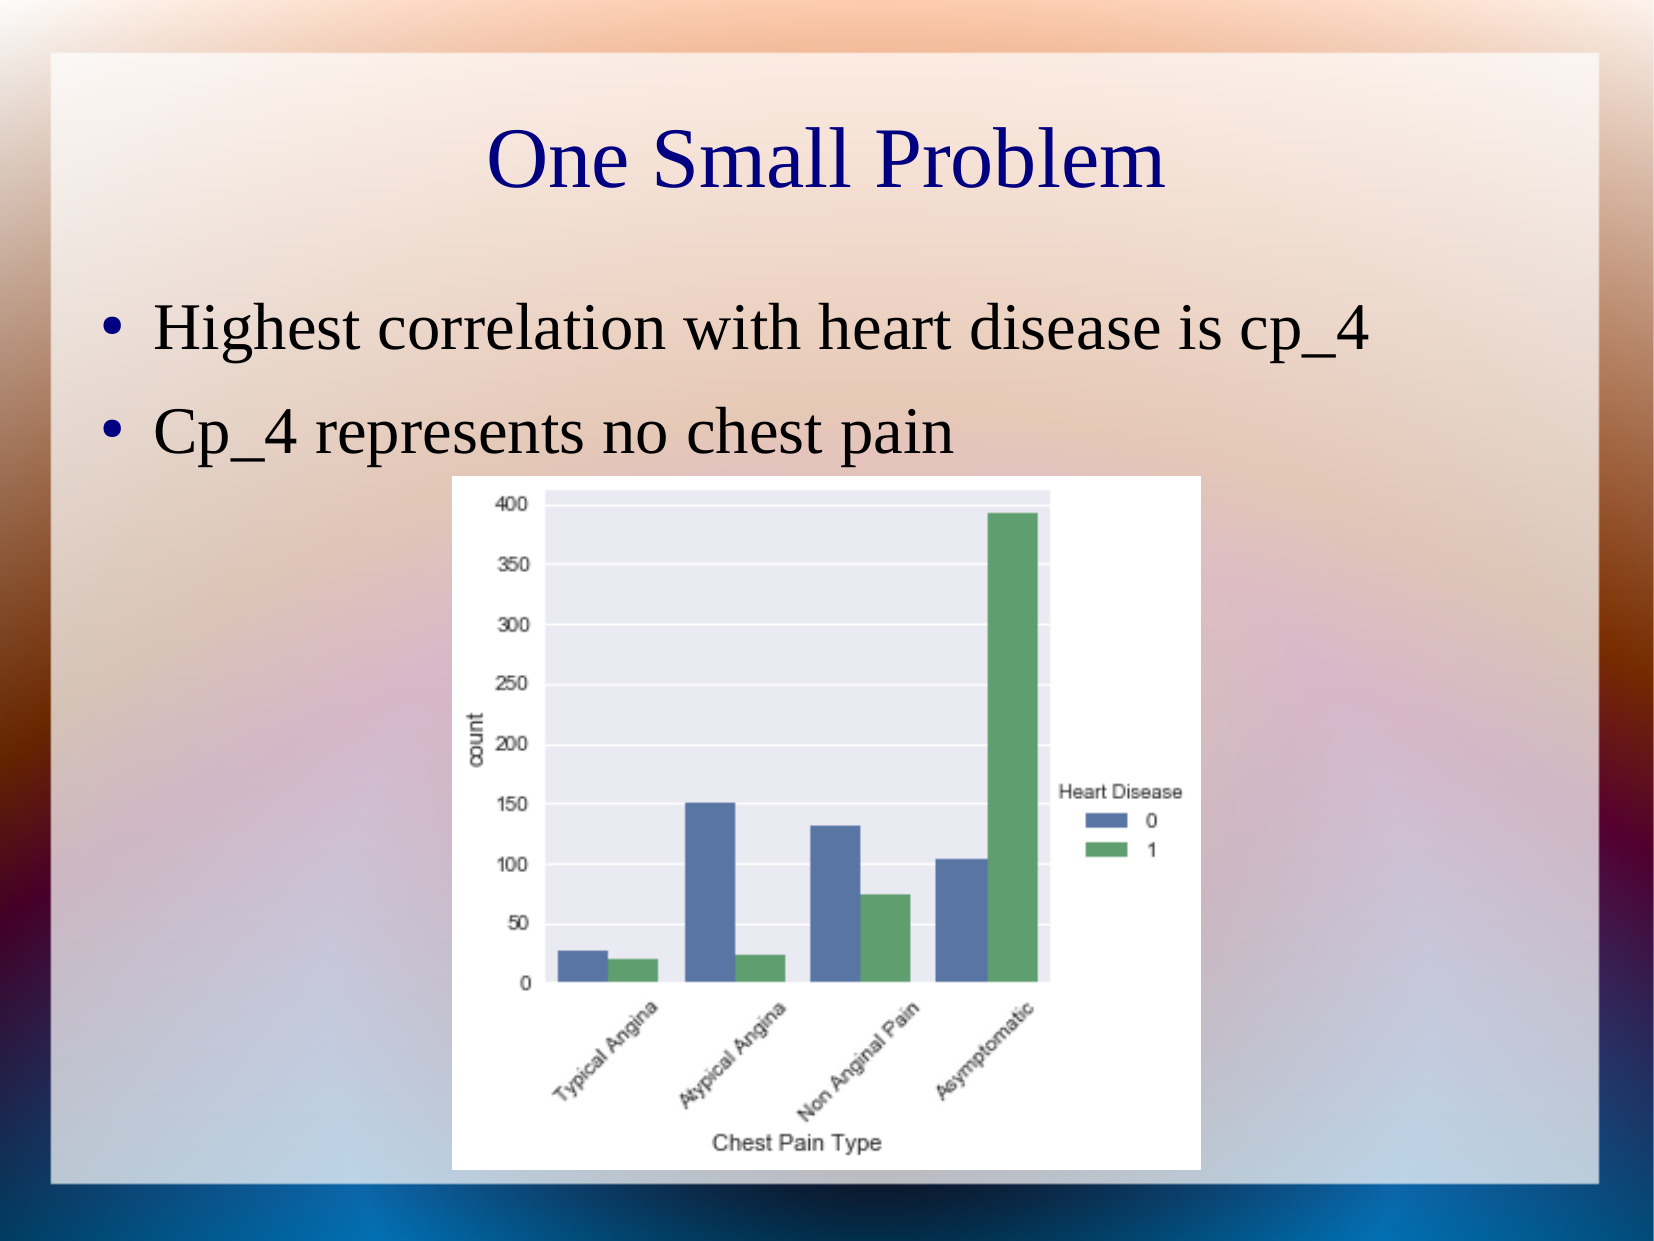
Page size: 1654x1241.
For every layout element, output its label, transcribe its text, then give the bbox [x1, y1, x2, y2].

title One Small Problem [82, 55, 1571, 263]
picture [0, 0, 1654, 1241]
list Highest correlation with heart disease is cp_4 Cp_4 represents no chest pain [82, 290, 1571, 1034]
